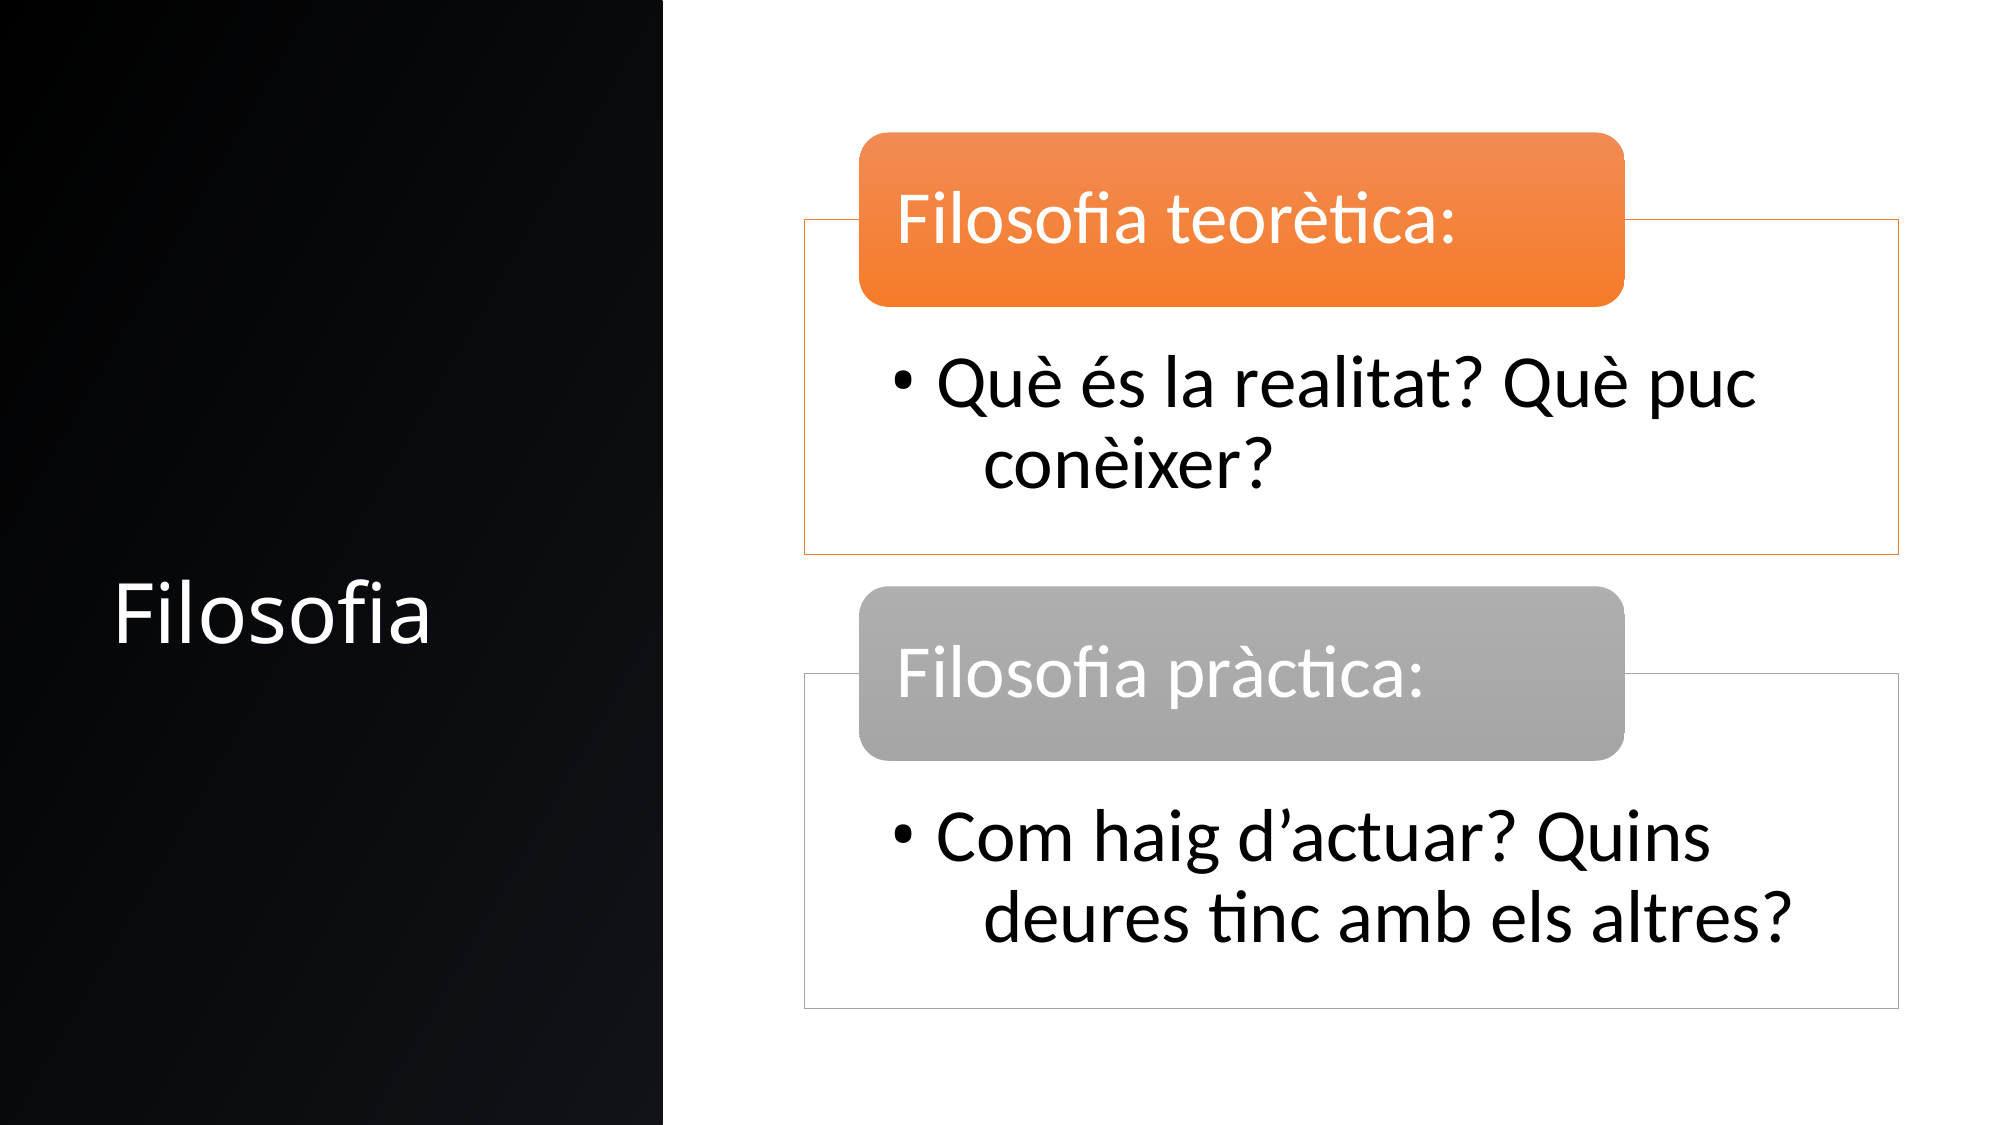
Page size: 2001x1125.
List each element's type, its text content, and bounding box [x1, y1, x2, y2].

text_box Com haig d’actuar? Quins deures tinc amb els altres? [804, 673, 1899, 1009]
text_box [0, 0, 2000, 1125]
text_box Filosofia teorètica: [859, 132, 1625, 307]
text_box Què és la realitat? Què puc conèixer? [804, 219, 1899, 555]
text_box Filosofia pràctica: [859, 586, 1625, 761]
title Filosofia [96, 276, 608, 670]
